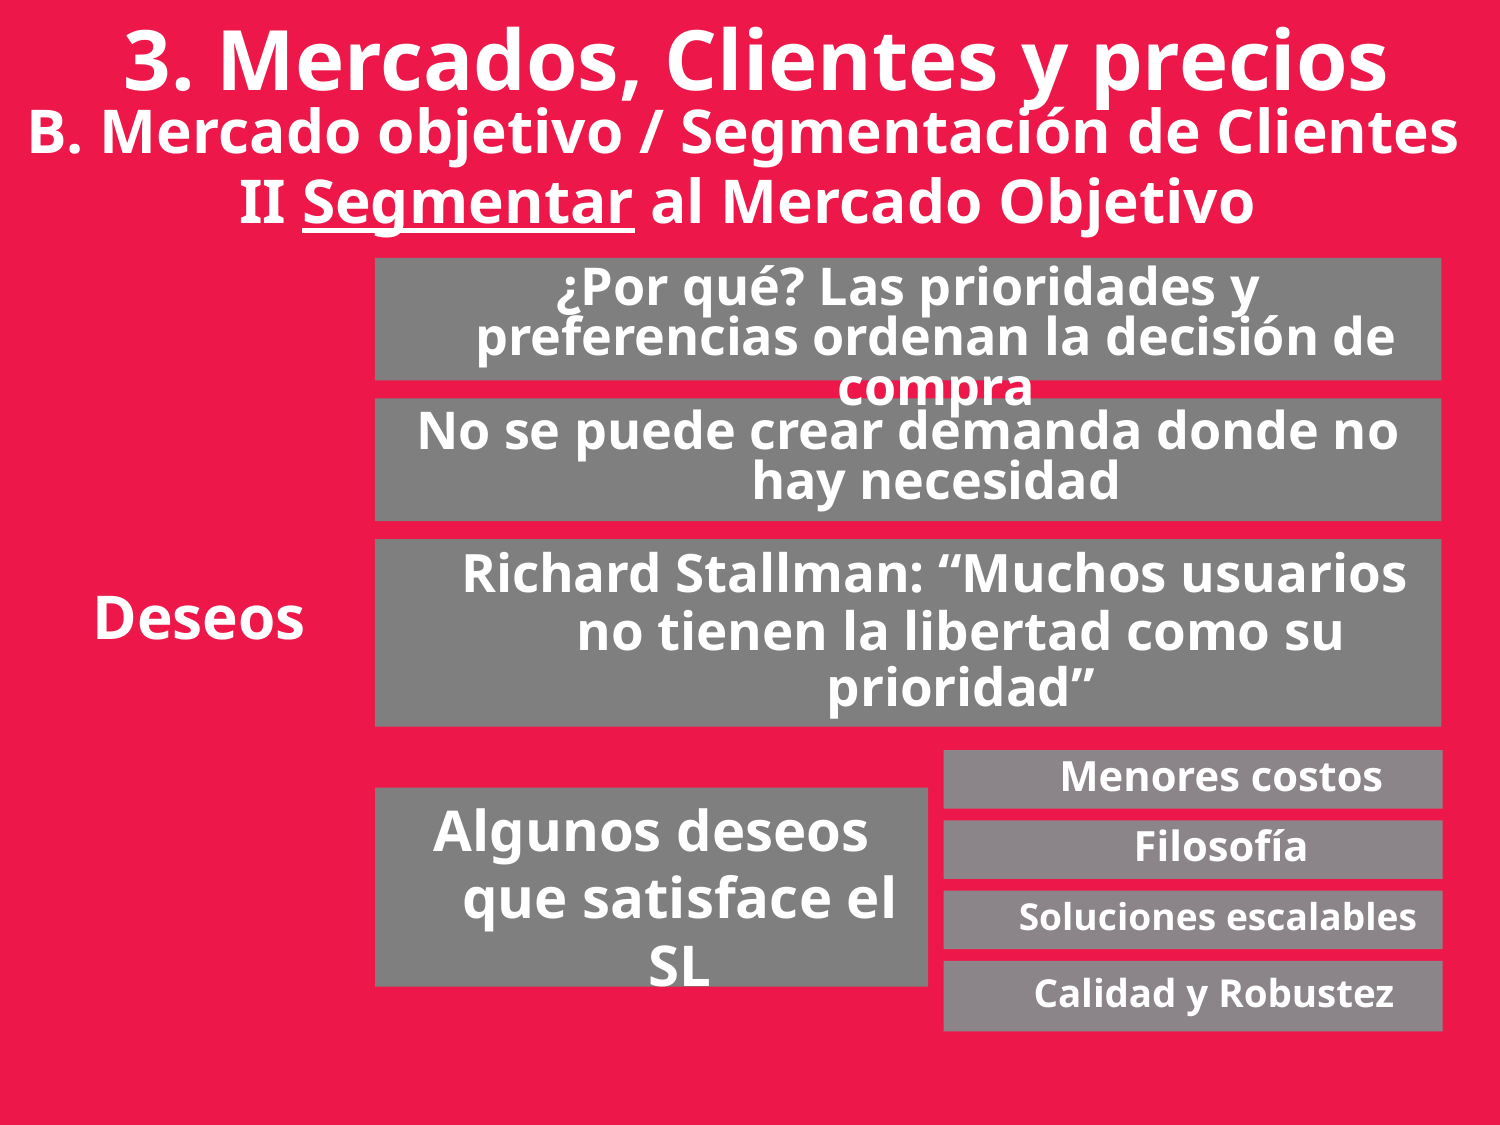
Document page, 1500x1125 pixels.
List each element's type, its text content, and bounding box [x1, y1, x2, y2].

text_box II Segmentar al Mercado Objetivo [105, 152, 1407, 247]
list Soluciones escalables [943, 890, 1443, 950]
list Calidad y Robustez [943, 960, 1443, 1032]
text_box ¿Por qué? Las prioridades y preferencias ordenan la decisión de compra [374, 257, 1442, 381]
text_box B. Mercado objetivo / Segmentación de Clientes [11, 70, 1477, 188]
text_box Algunos deseos que satisface el SL [375, 787, 929, 987]
text_box No se puede crear demanda donde no hay necesidad [374, 398, 1442, 522]
list Richard Stallman: “Muchos usuarios no tienen la libertad como su prioridad” [374, 539, 1442, 727]
list Menores costos [943, 750, 1443, 809]
text_box Deseos [35, 539, 364, 692]
list Filosofía [943, 820, 1443, 879]
title 3. Mercados, Clientes y precios [82, 0, 1433, 70]
